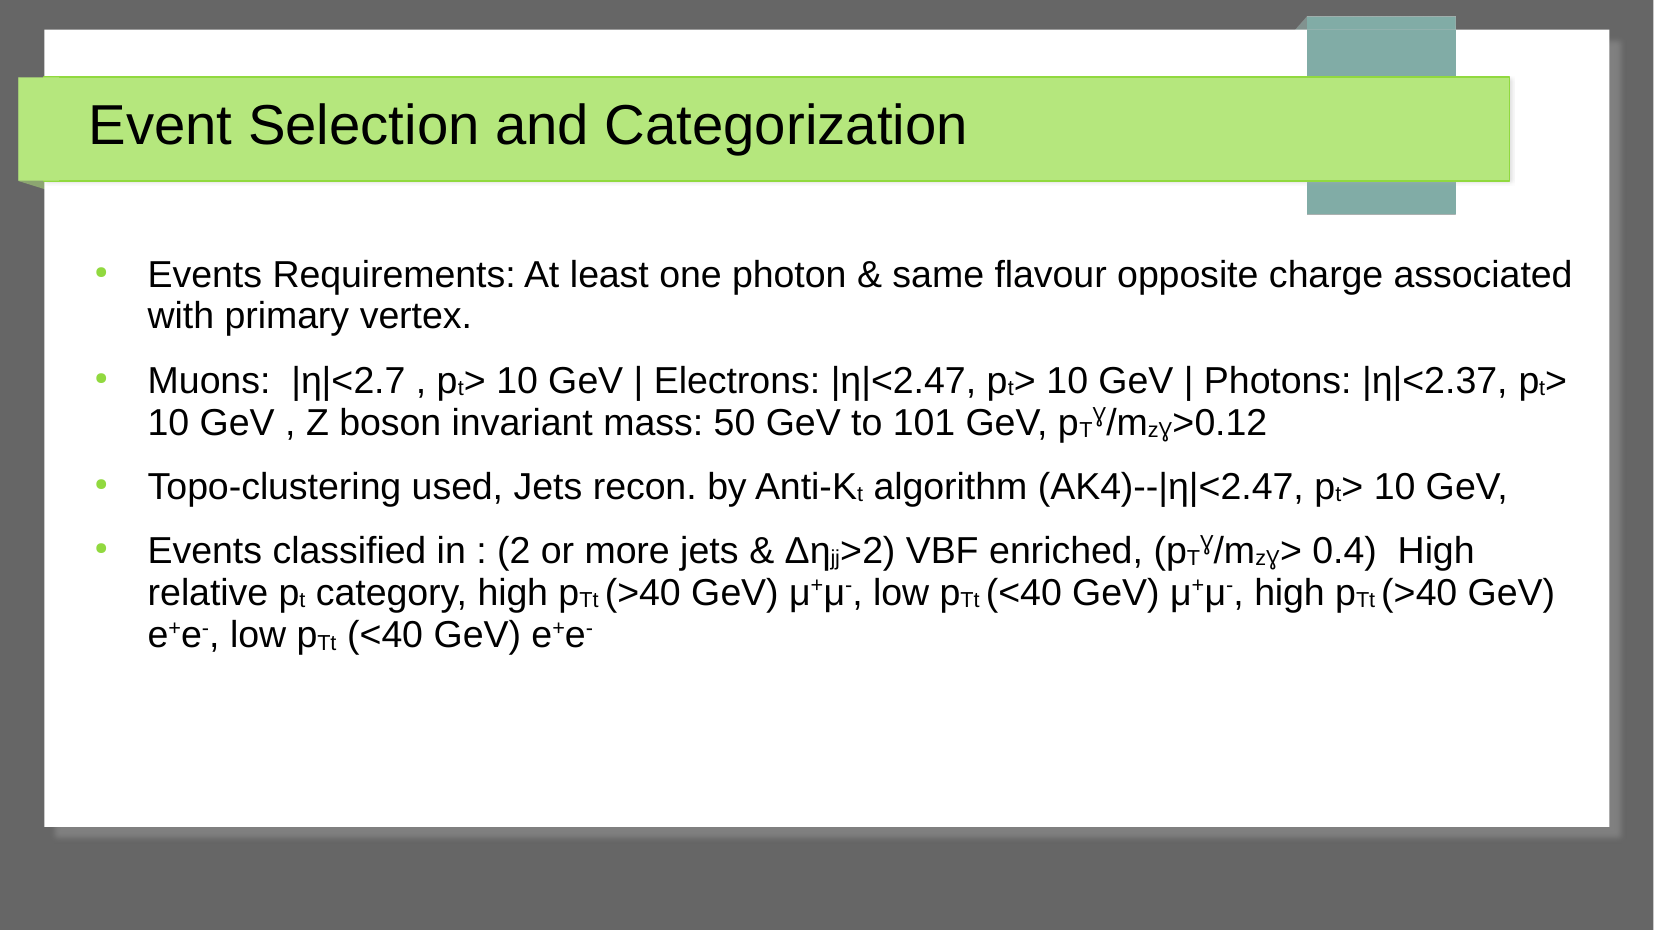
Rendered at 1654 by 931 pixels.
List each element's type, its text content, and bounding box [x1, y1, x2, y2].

list Events Requirements: At least one photon & same flavour opposite charge associated with primary vertex. Muons: |η|<2.7 , pt> 10 GeV | Electrons: |η|<2.47, pt> 10 GeV | Photons: |η|<2.37, pt> 10 GeV , Z boson invariant mass: 50 GeV to 101 GeV, pTƔ/mzƔ>0.12 Topo-clustering used, Jets recon. by Anti-Kt algorithm (AK4)--|η|<2.47, pt> 10 GeV, Events classified in : (2 or more jets & Δηjj>2) VBF enriched, (pTƔ/mzƔ> 0.4) High relative pt category, high pTt (>40 GeV) μ+μ-, low pTt (<40 GeV) μ+μ-, high pTt (>40 GeV) e+e-, low pTt (<40 GeV) e+e- [76, 253, 1576, 788]
title Event Selection and Categorization [88, 73, 1506, 178]
